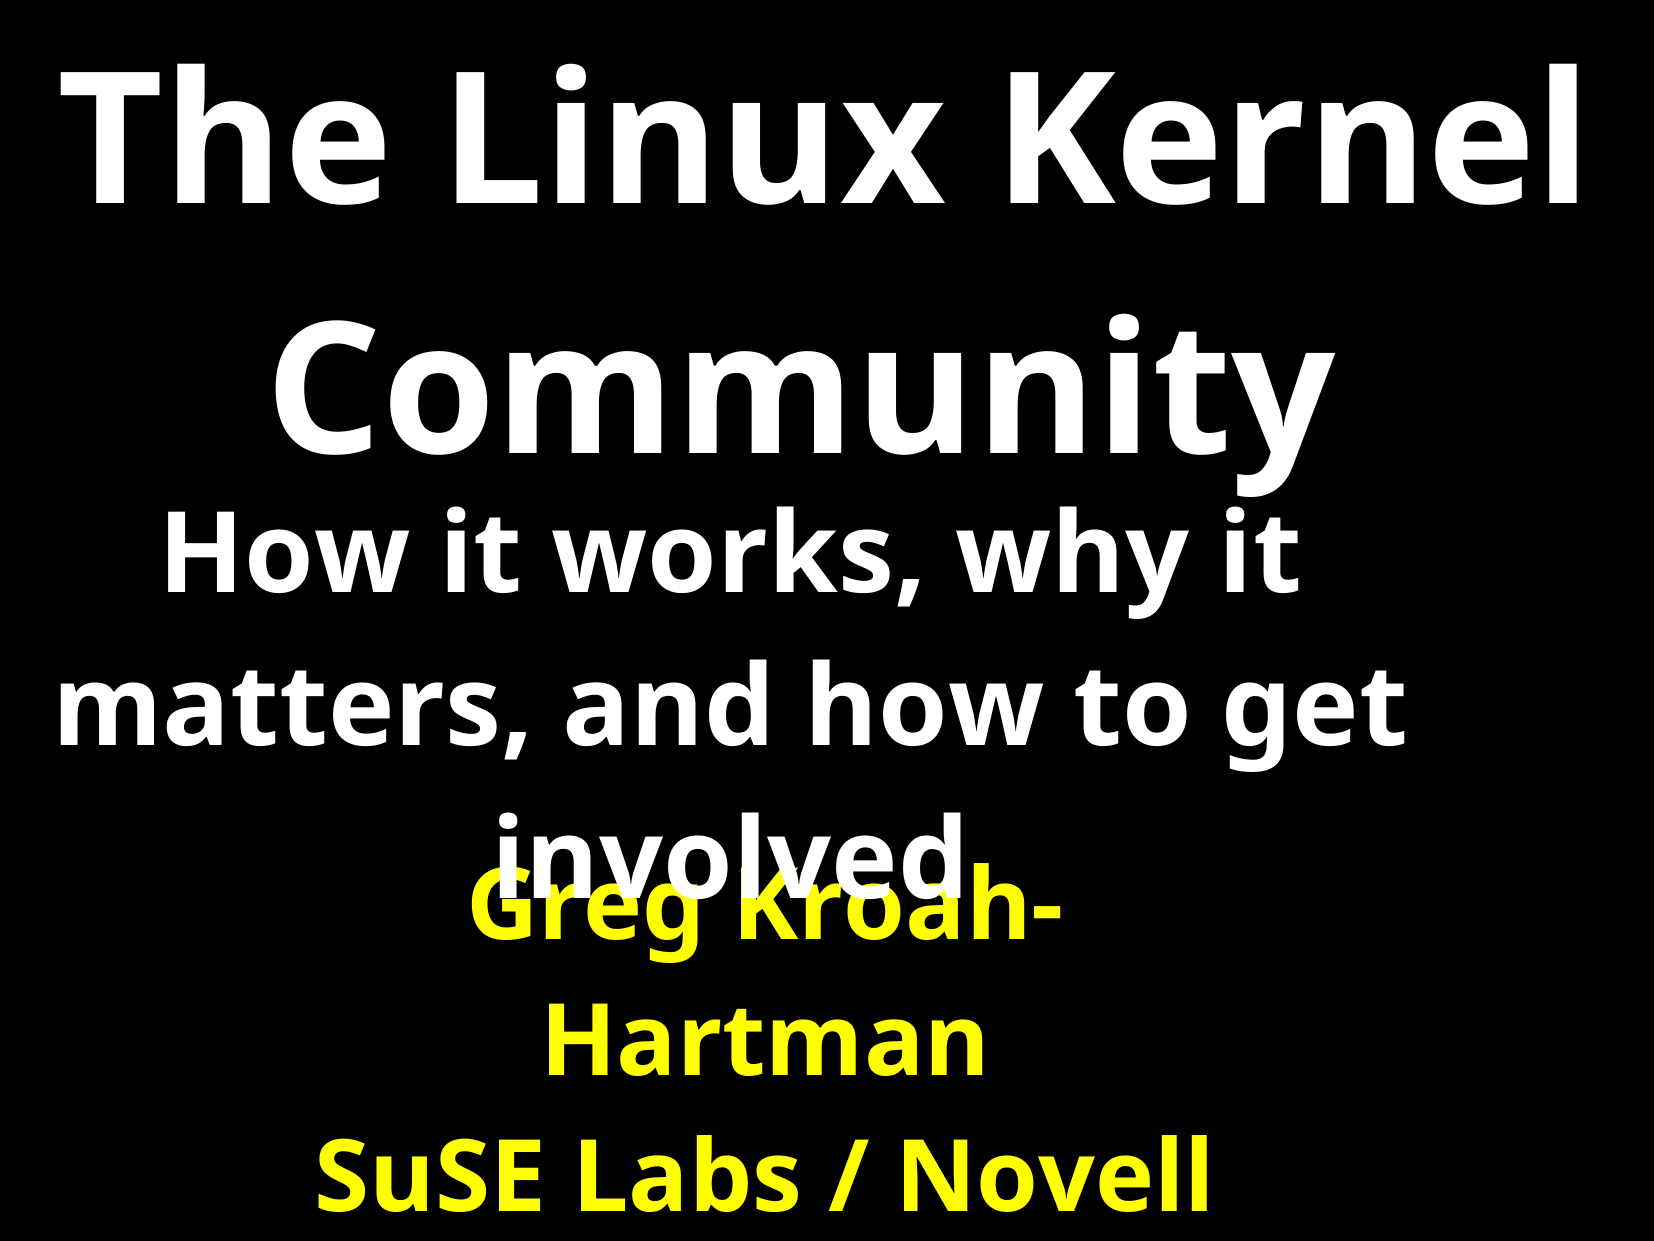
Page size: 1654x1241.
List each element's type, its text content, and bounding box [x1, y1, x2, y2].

text_box How it works, why it matters, and how to get involved [37, 464, 1630, 751]
text_box [0, 0, 1654, 1241]
text_box The Linux Kernel Community [0, 0, 1651, 455]
text_box Greg Kroah-Hartman SuSE Labs / Novell [300, 825, 1313, 1081]
text_box Greg Kroah-Hartman SuSE Labs / Novell [920, 849, 945, 886]
